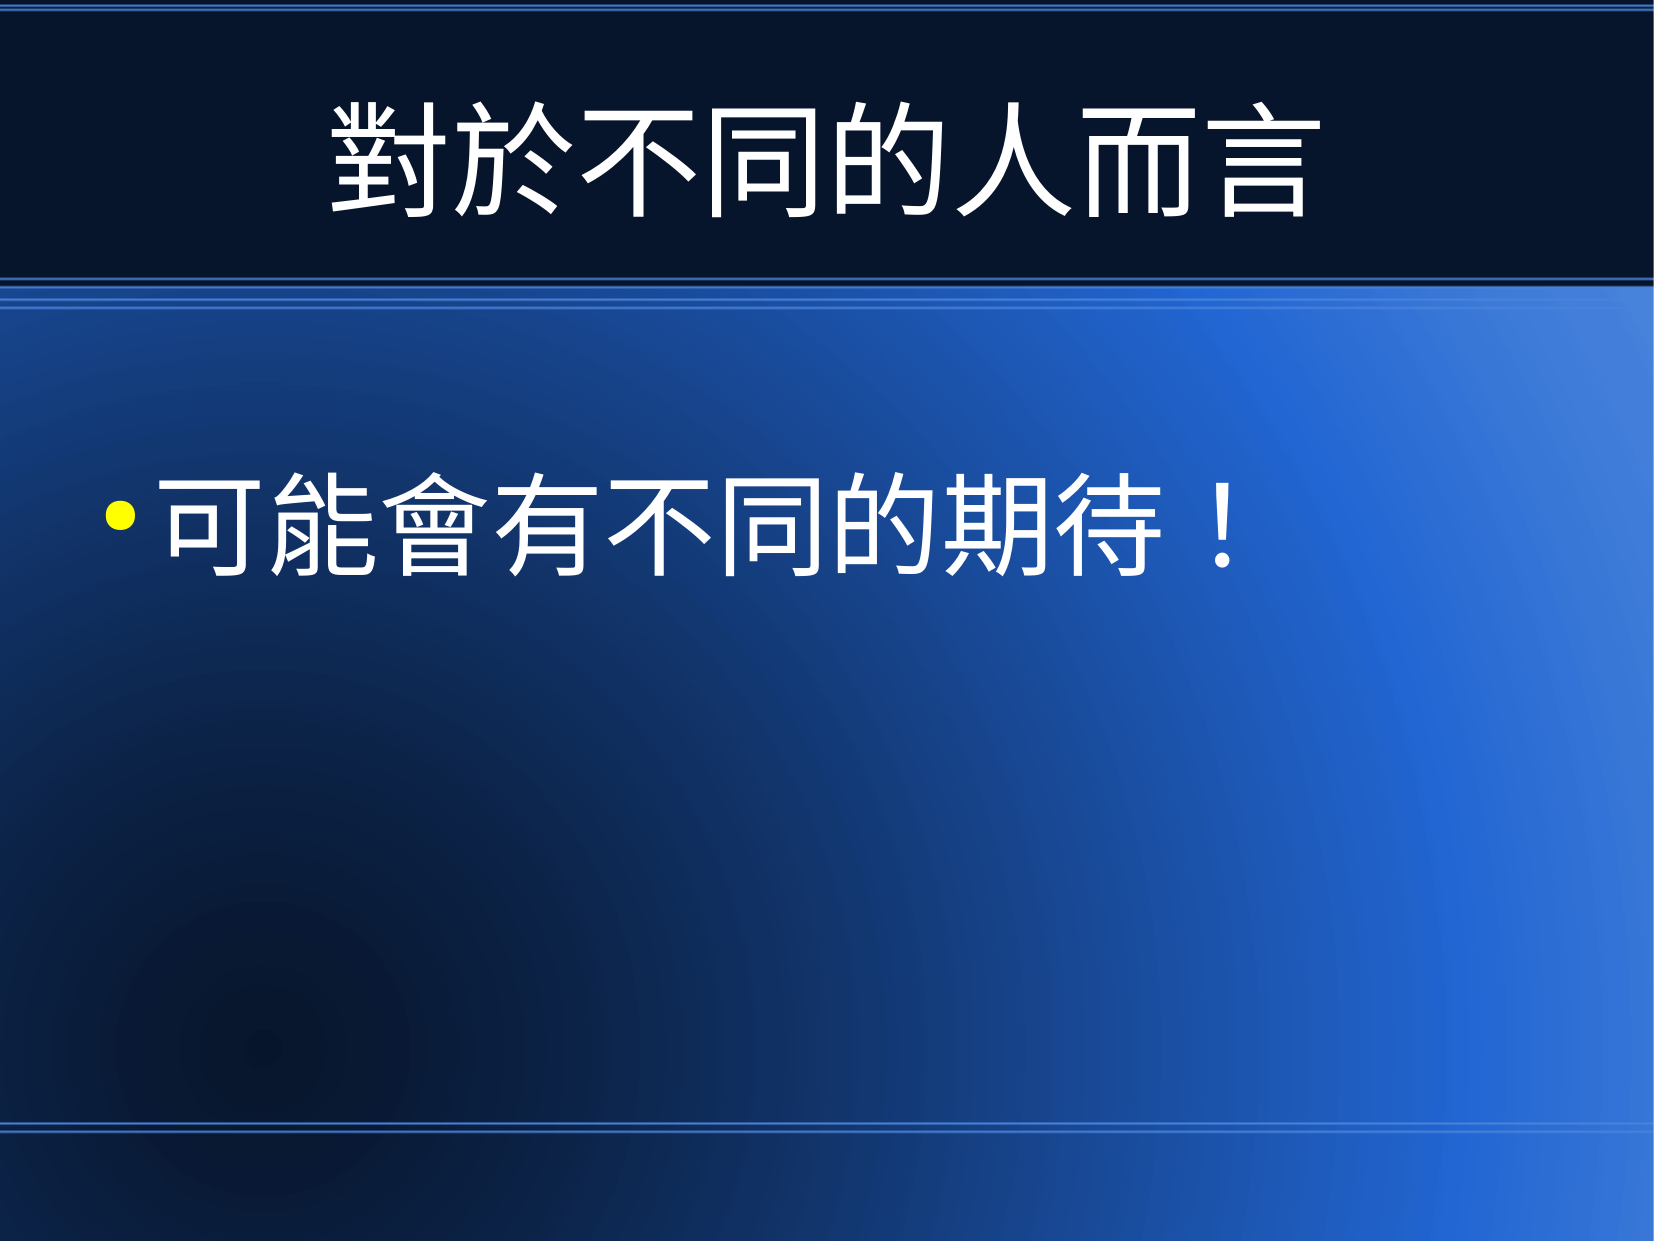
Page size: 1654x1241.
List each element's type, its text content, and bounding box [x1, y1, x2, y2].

picture [0, 0, 1654, 1241]
title 對於不同的人而言 [82, 49, 1571, 257]
list 可能會有不同的期待！ [82, 355, 1571, 1241]
